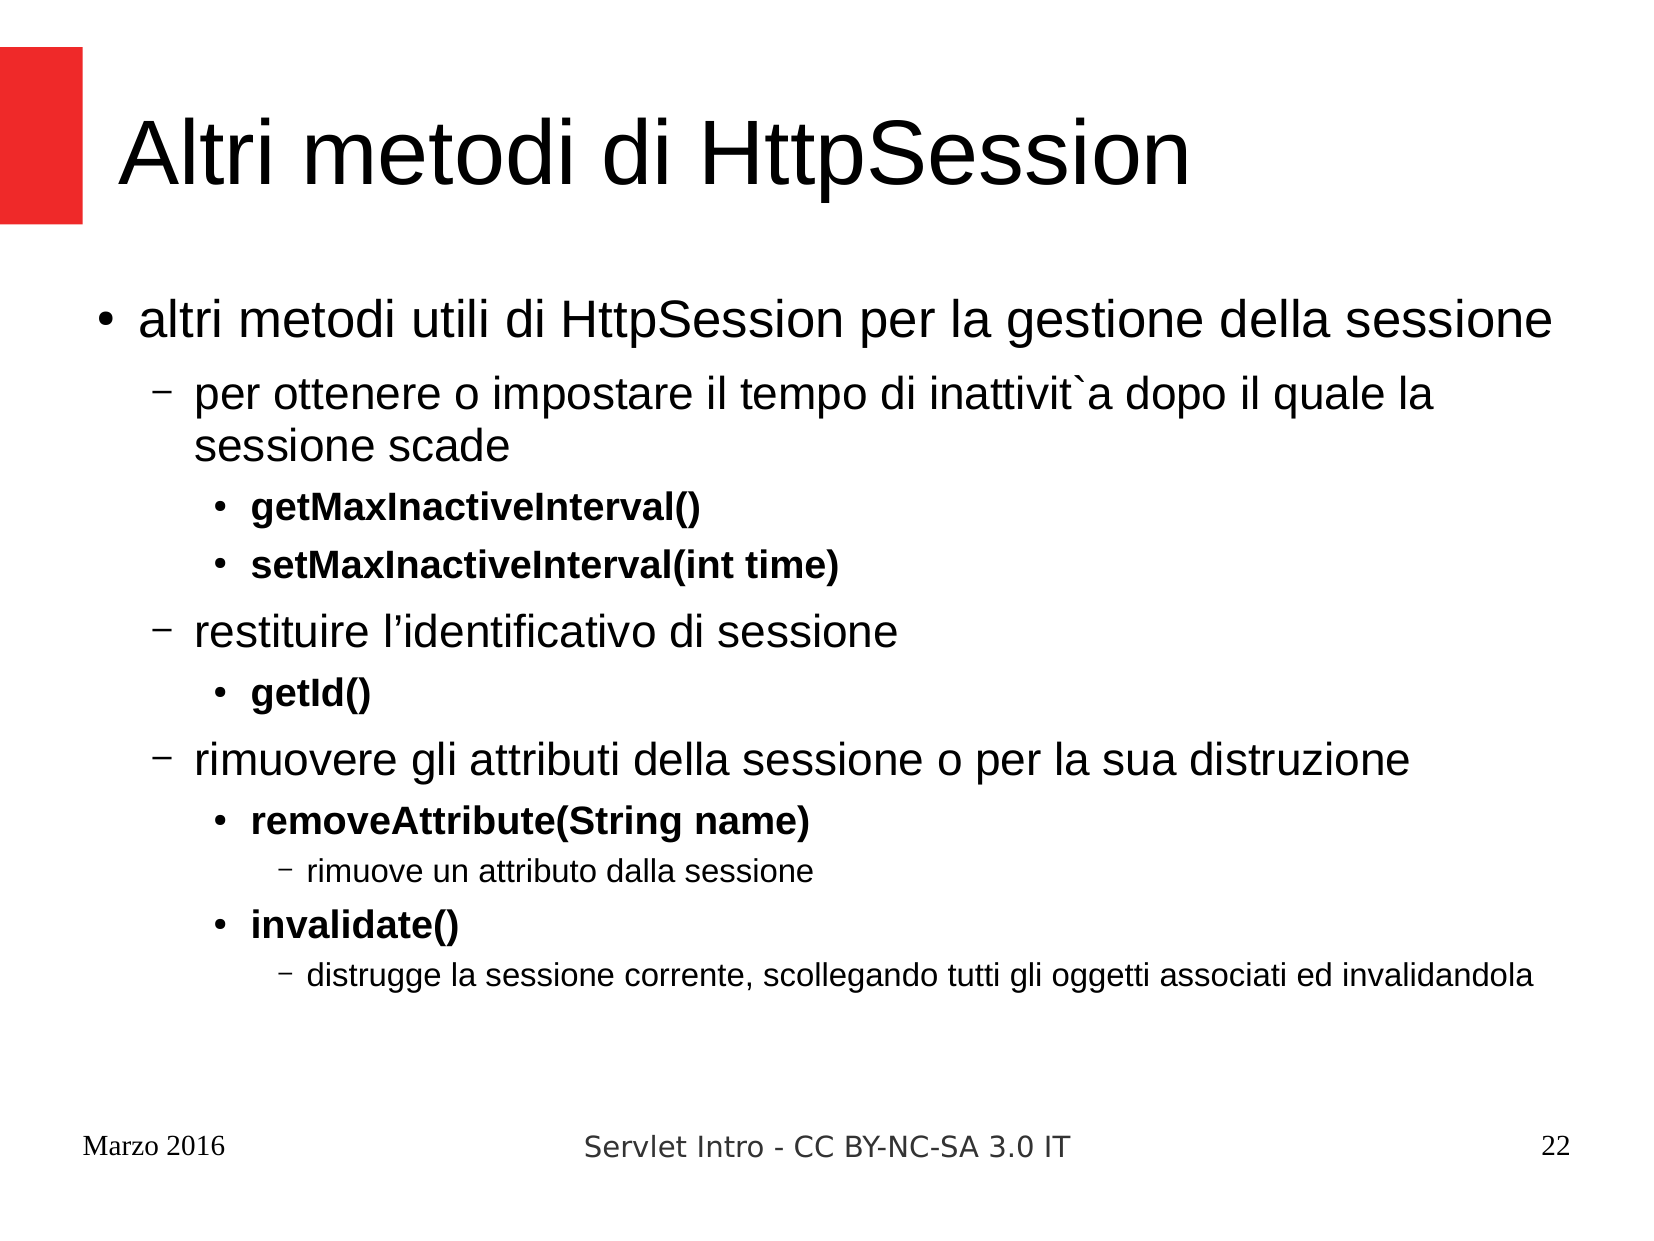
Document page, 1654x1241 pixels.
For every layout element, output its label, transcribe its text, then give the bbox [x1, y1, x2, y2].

list altri metodi utili di HttpSession per la gestione della sessione per ottenere o impostare il tempo di inattivit`a dopo il quale la sessione scade getMaxInactiveInterval() setMaxInactiveInterval(int time) restituire l’identificativo di sessione getId() rimuovere gli attributi della sessione o per la sua distruzione removeAttribute(String name) rimuove un attributo dalla sessione invalidate() distrugge la sessione corrente, scollegando tutti gli oggetti associati ed invalidandola [82, 290, 1571, 1010]
title Altri metodi di HttpSession [118, 49, 1607, 257]
